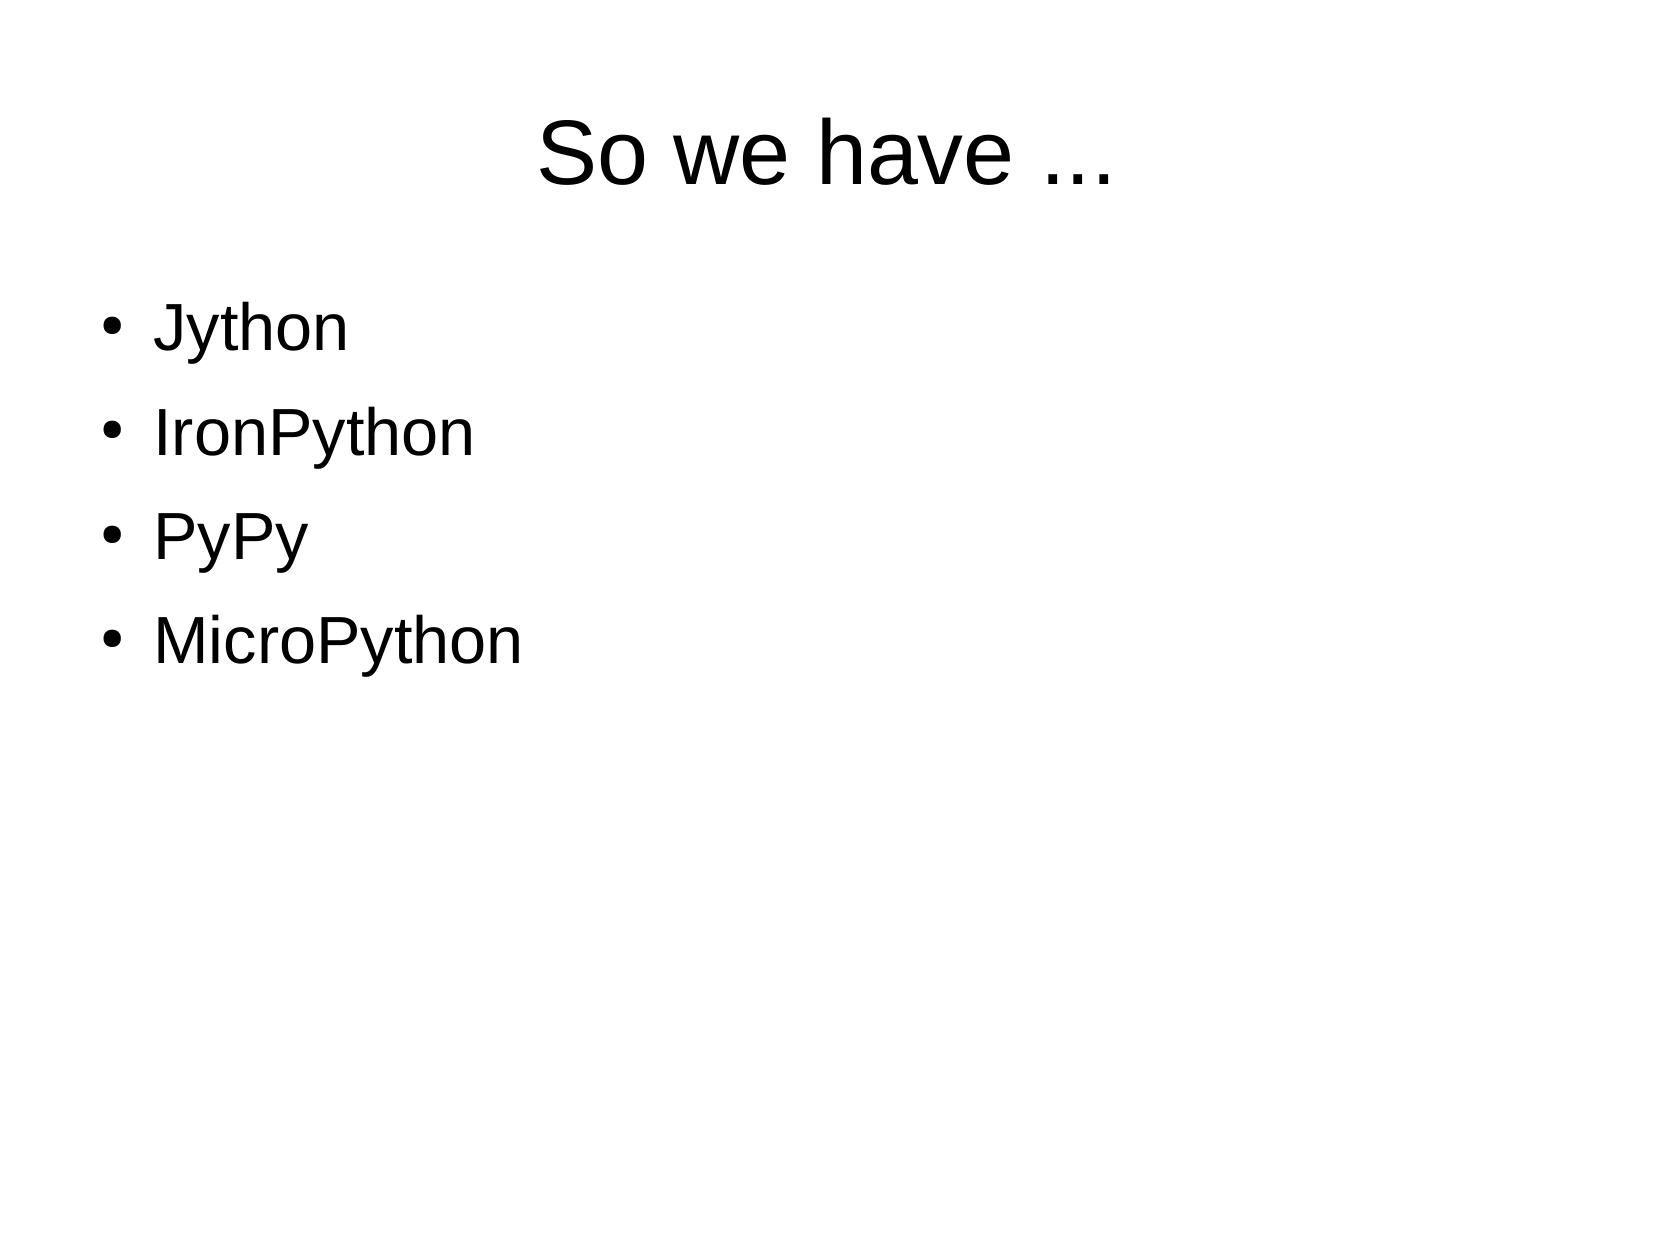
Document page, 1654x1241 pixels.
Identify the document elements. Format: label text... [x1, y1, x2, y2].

title So we have ... [82, 49, 1571, 257]
list Jython IronPython PyPy MicroPython [82, 290, 1571, 1010]
